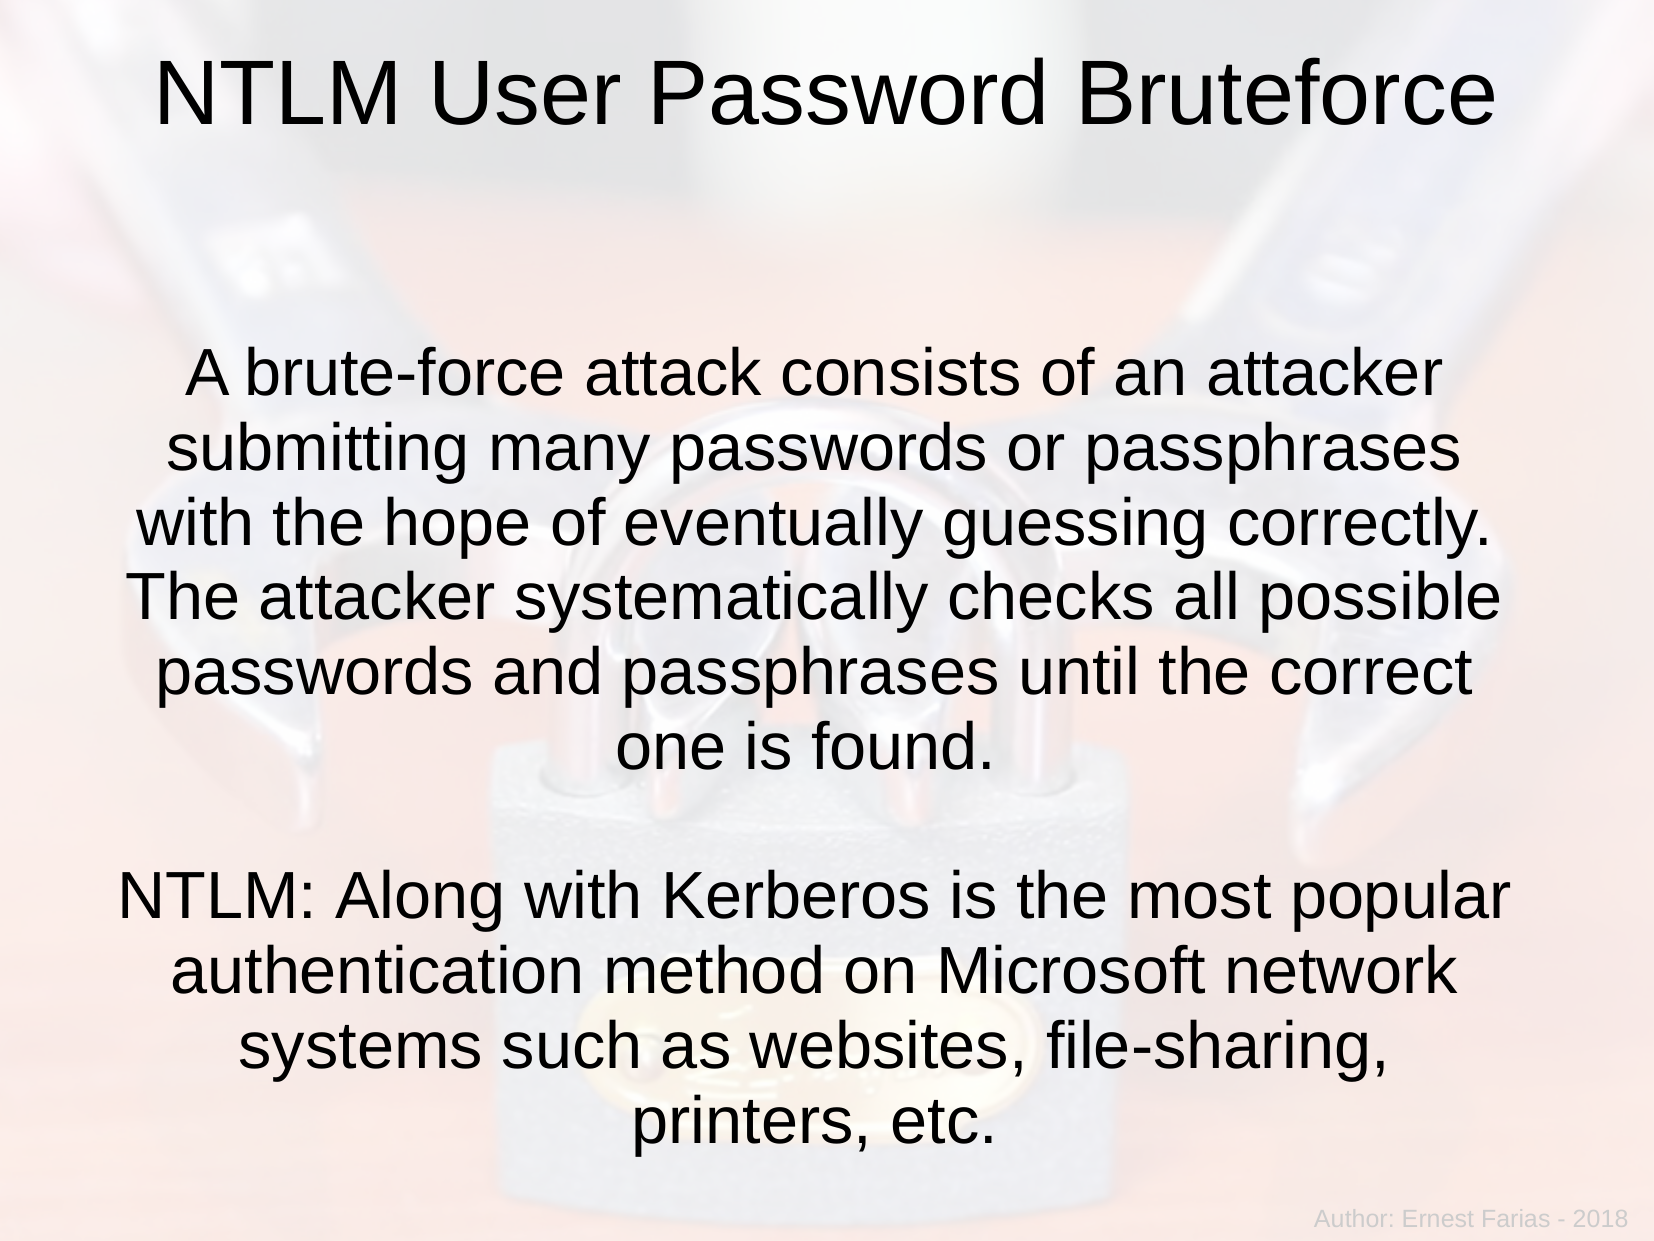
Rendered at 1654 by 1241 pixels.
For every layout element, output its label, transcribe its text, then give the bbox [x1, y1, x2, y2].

text_box Author: Ernest Farias - 2018 [1299, 1197, 1654, 1241]
picture [0, 0, 1654, 1241]
subtitle A brute-force attack consists of an attacker submitting many passwords or passphrases with the hope of eventually guessing correctly. The attacker systematically checks all possible passwords and passphrases until the correct one is found. NTLM: Along with Kerberos is the most popular authentication method on Microsoft network systems such as websites, file-sharing, printers, etc. [112, 334, 1518, 1158]
title NTLM User Password Bruteforce [82, 29, 1571, 157]
